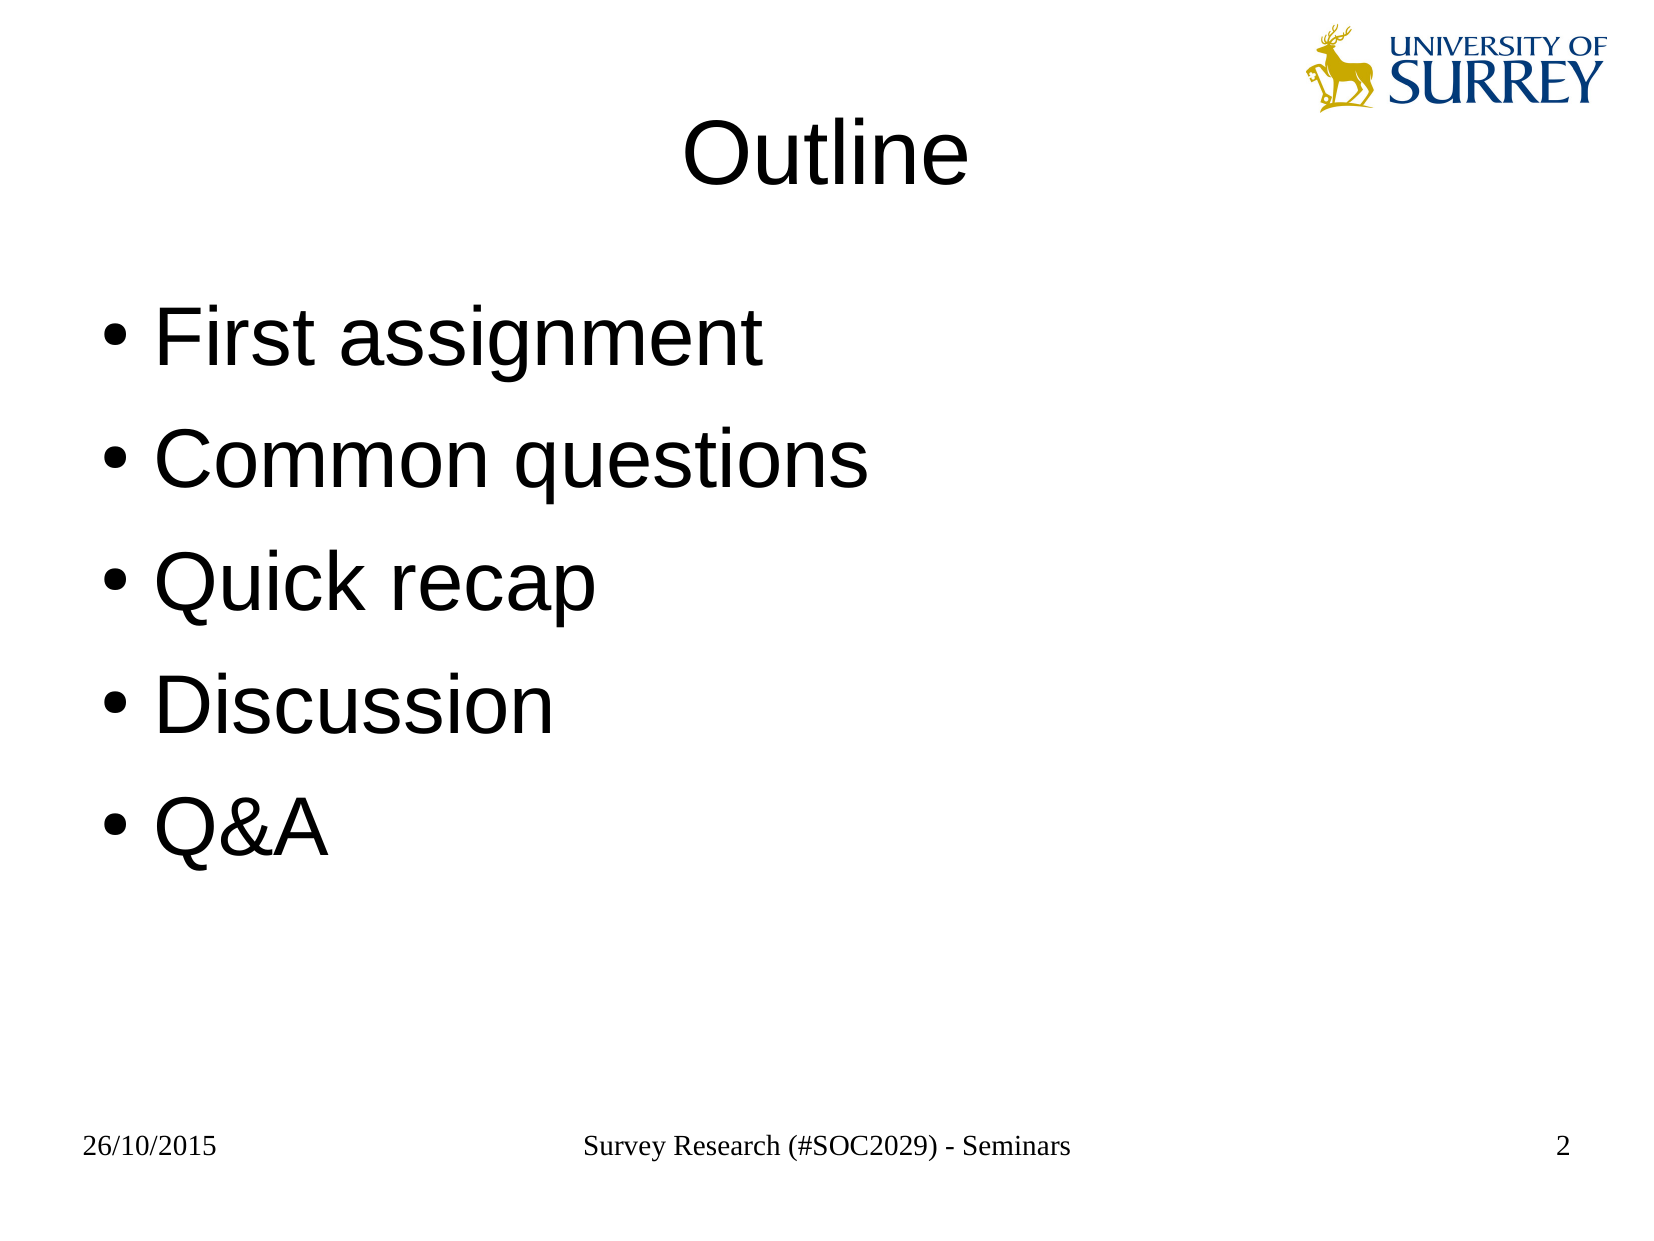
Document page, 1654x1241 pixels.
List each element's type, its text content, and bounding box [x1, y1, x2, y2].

title Outline [82, 49, 1571, 257]
list First assignment Common questions Quick recap Discussion Q&A [82, 290, 1571, 1010]
picture [1306, 23, 1607, 113]
